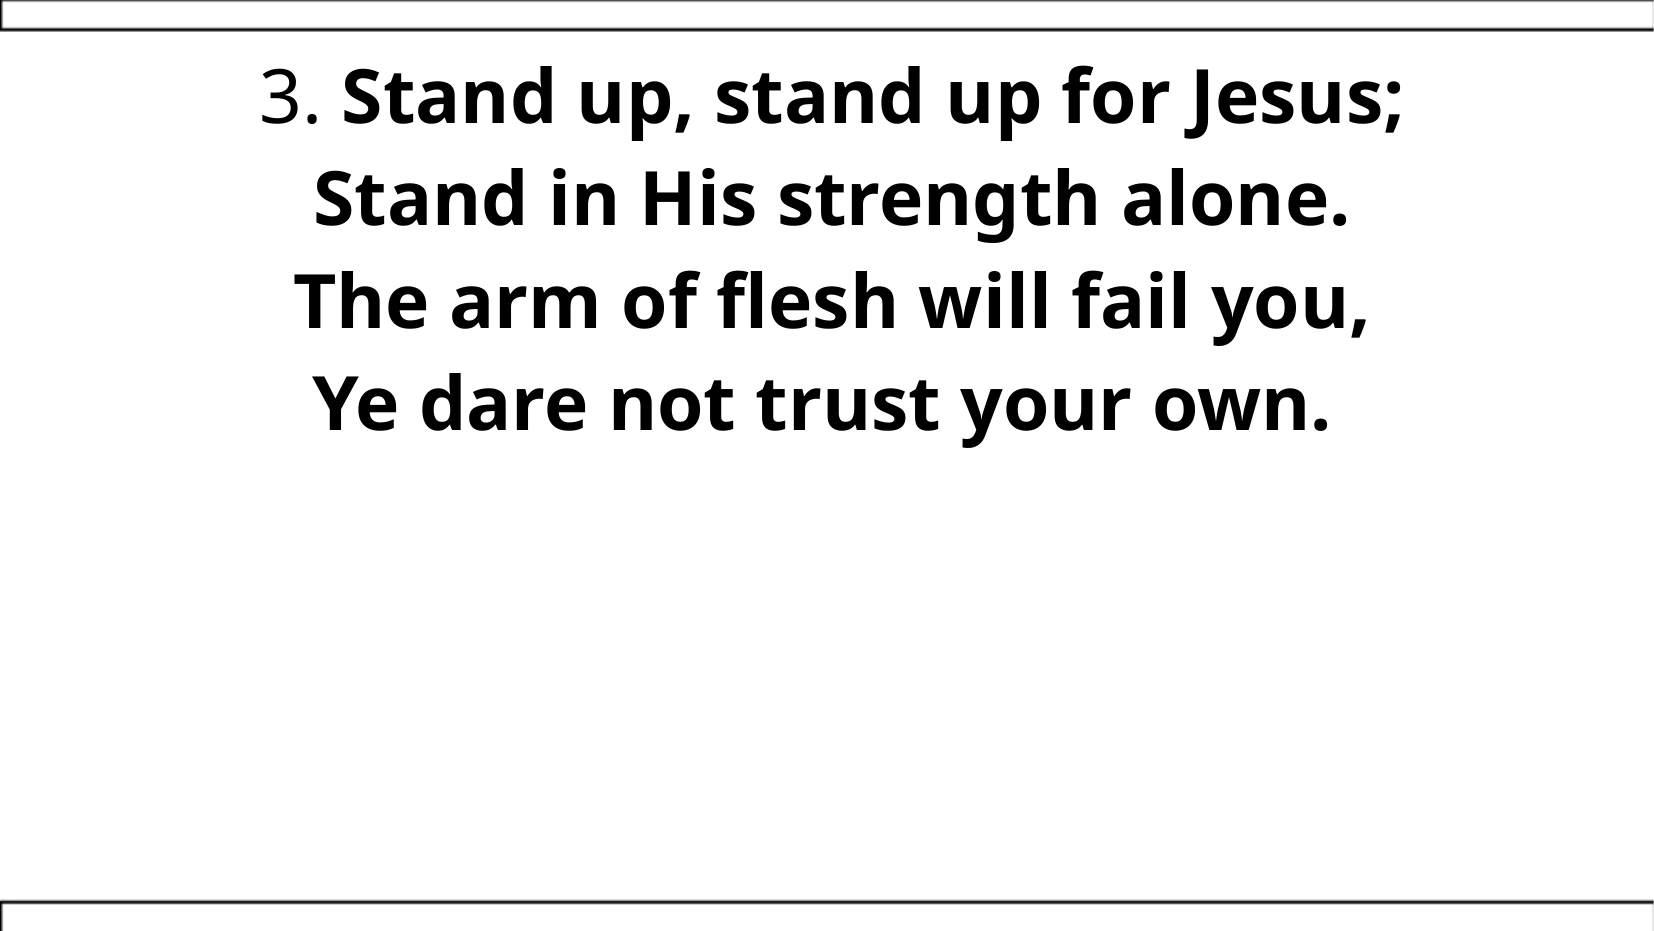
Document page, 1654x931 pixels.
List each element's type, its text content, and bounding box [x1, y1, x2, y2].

picture [0, 0, 1654, 931]
text_box 3. Stand up, stand up for Jesus; Stand in His strength alone. The arm of flesh will fail you, Ye dare not trust your own. [135, 35, 1531, 451]
